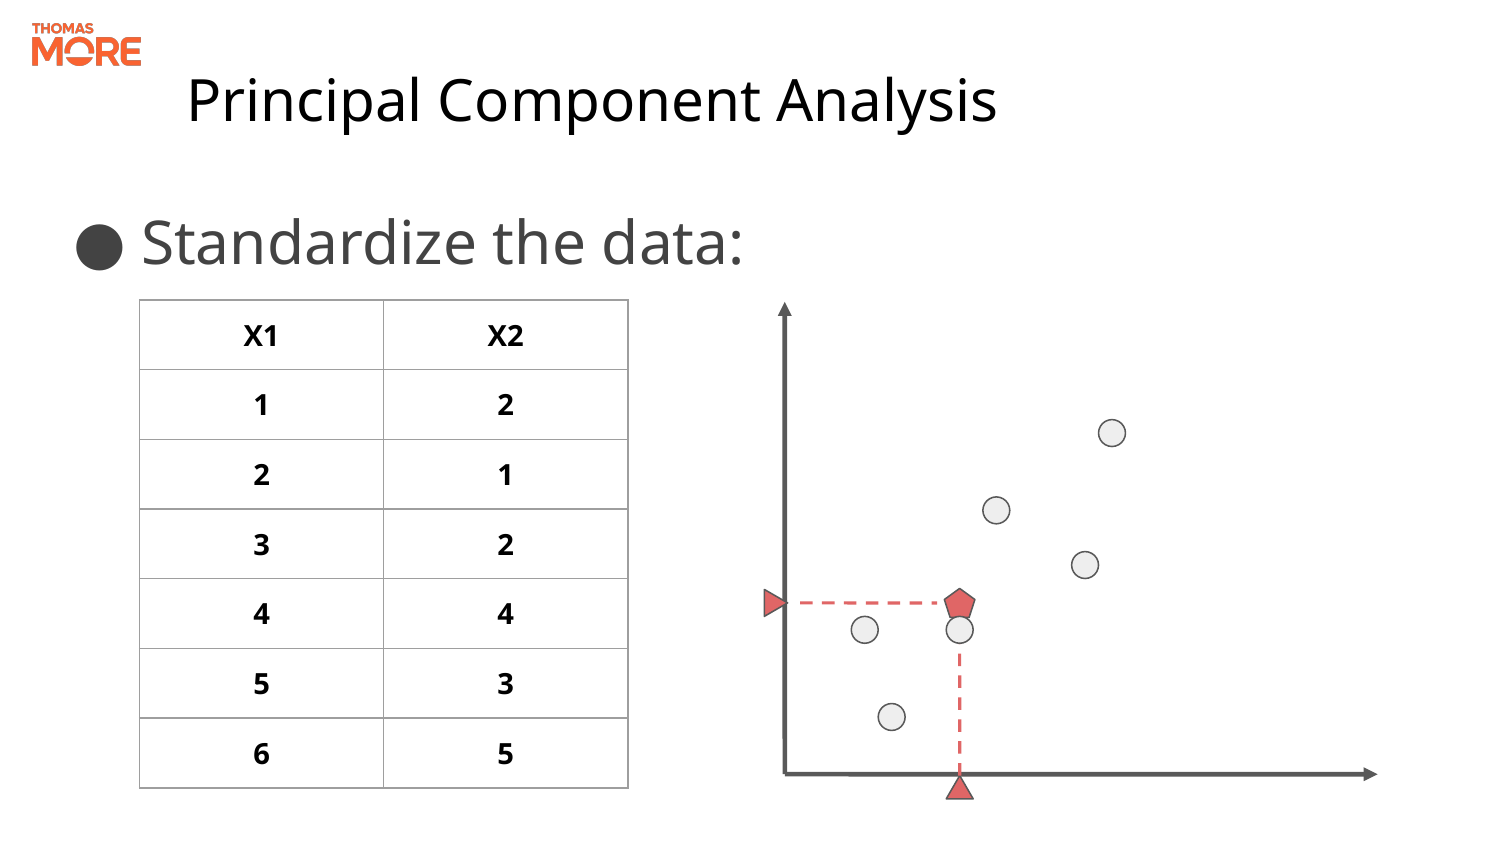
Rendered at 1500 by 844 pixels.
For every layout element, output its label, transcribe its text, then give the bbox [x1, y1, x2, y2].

table_cell 3 [140, 510, 383, 578]
text_box [1071, 551, 1099, 579]
table_cell 4 [140, 579, 383, 648]
text_box [764, 589, 788, 617]
text_box [946, 776, 974, 799]
table_cell 2 [384, 370, 627, 439]
text_box [1098, 419, 1126, 447]
table_cell 4 [384, 579, 627, 648]
table_cell 1 [384, 440, 627, 508]
table_cell 2 [384, 510, 627, 578]
list Standardize the data: [51, 189, 1476, 750]
text_box [851, 616, 879, 644]
table_cell 1 [140, 370, 383, 439]
table_cell 5 [384, 719, 627, 787]
text_box [878, 703, 906, 731]
text_box [982, 496, 1010, 524]
table_header X1 [140, 301, 383, 369]
table_cell 2 [140, 440, 383, 508]
table_cell 6 [140, 719, 383, 787]
picture [22, 13, 151, 76]
table_cell 5 [140, 649, 383, 717]
table_header X2 [384, 301, 627, 369]
title Principal Component Analysis [171, 48, 1449, 143]
table_cell 3 [384, 649, 627, 717]
text_box [944, 588, 975, 644]
